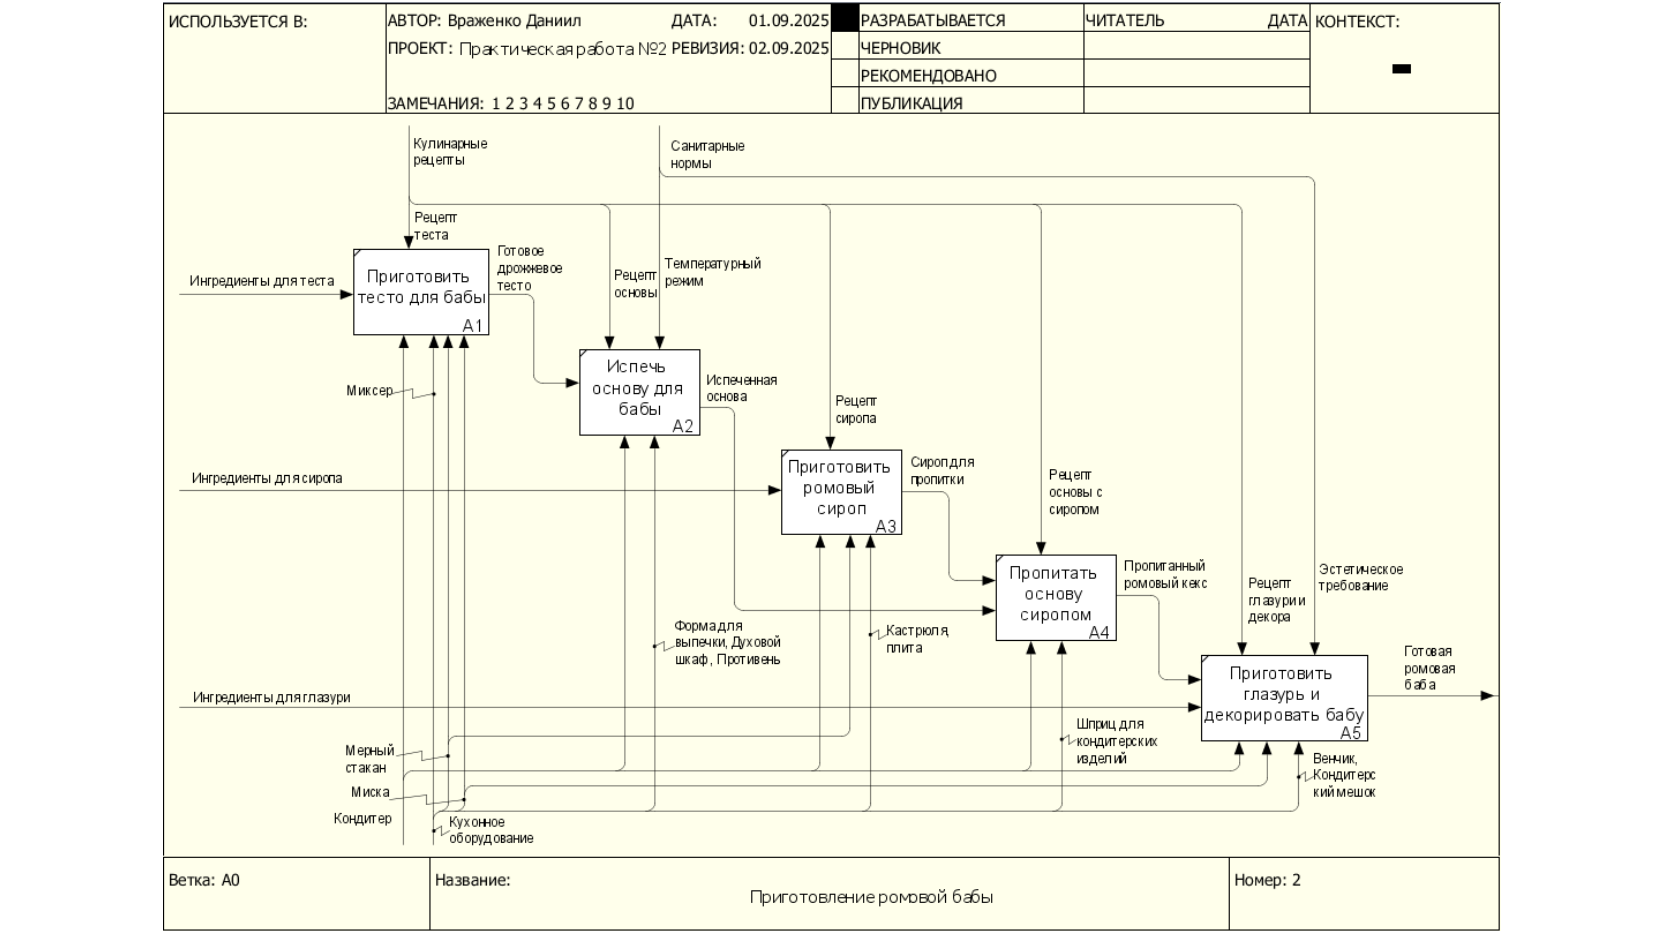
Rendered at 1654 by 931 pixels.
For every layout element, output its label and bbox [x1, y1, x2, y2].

picture [163, 2, 1501, 931]
